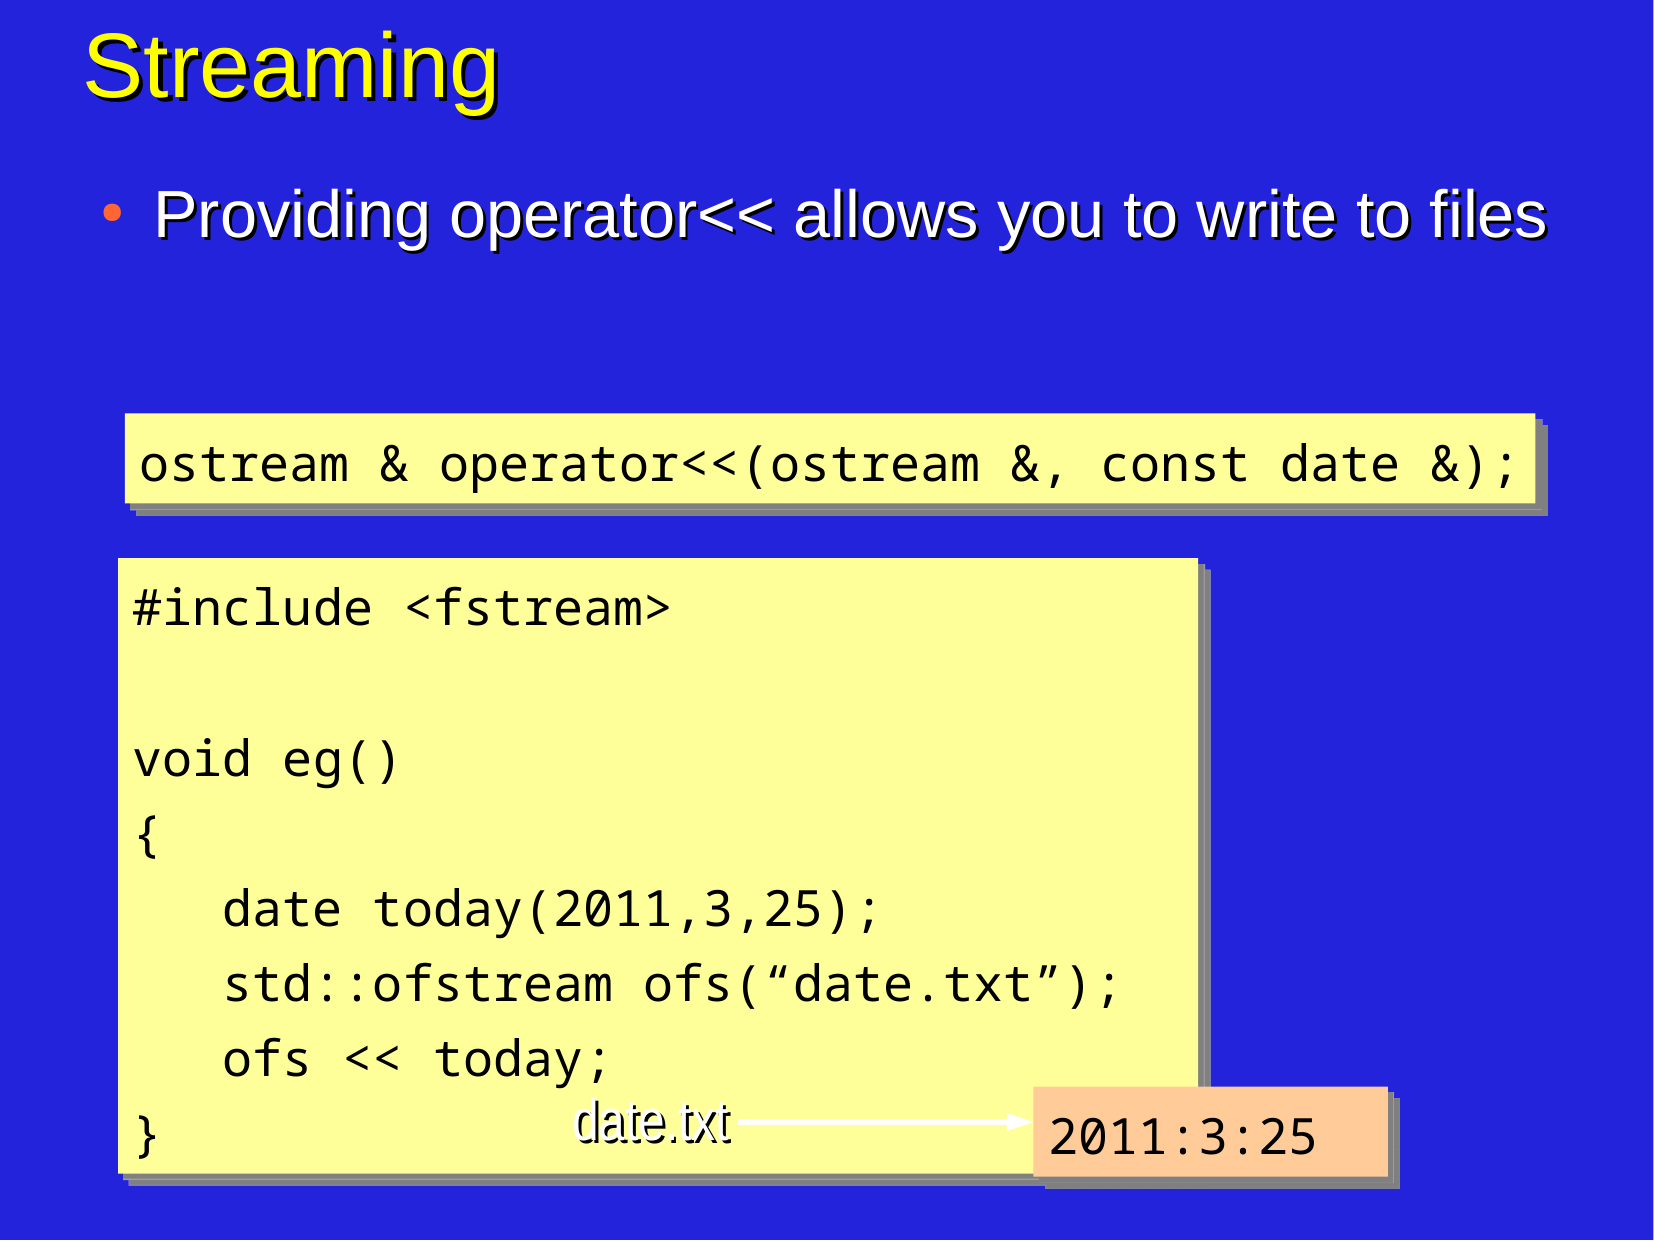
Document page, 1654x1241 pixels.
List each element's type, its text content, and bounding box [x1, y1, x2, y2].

text_box 2011:3:25 [1033, 1086, 1388, 1177]
text_box ostream & operator<<(ostream &, const date &); [124, 413, 1536, 504]
text_box #include <fstream> void eg() { date today(2011,3,25); std::ofstream ofs(“date.txt”); ofs << today; } [118, 558, 1199, 1174]
text_box date.txt [557, 1074, 916, 1161]
title Streaming [82, 2, 1571, 130]
list Providing operator<< allows you to write to files [82, 177, 1571, 1182]
